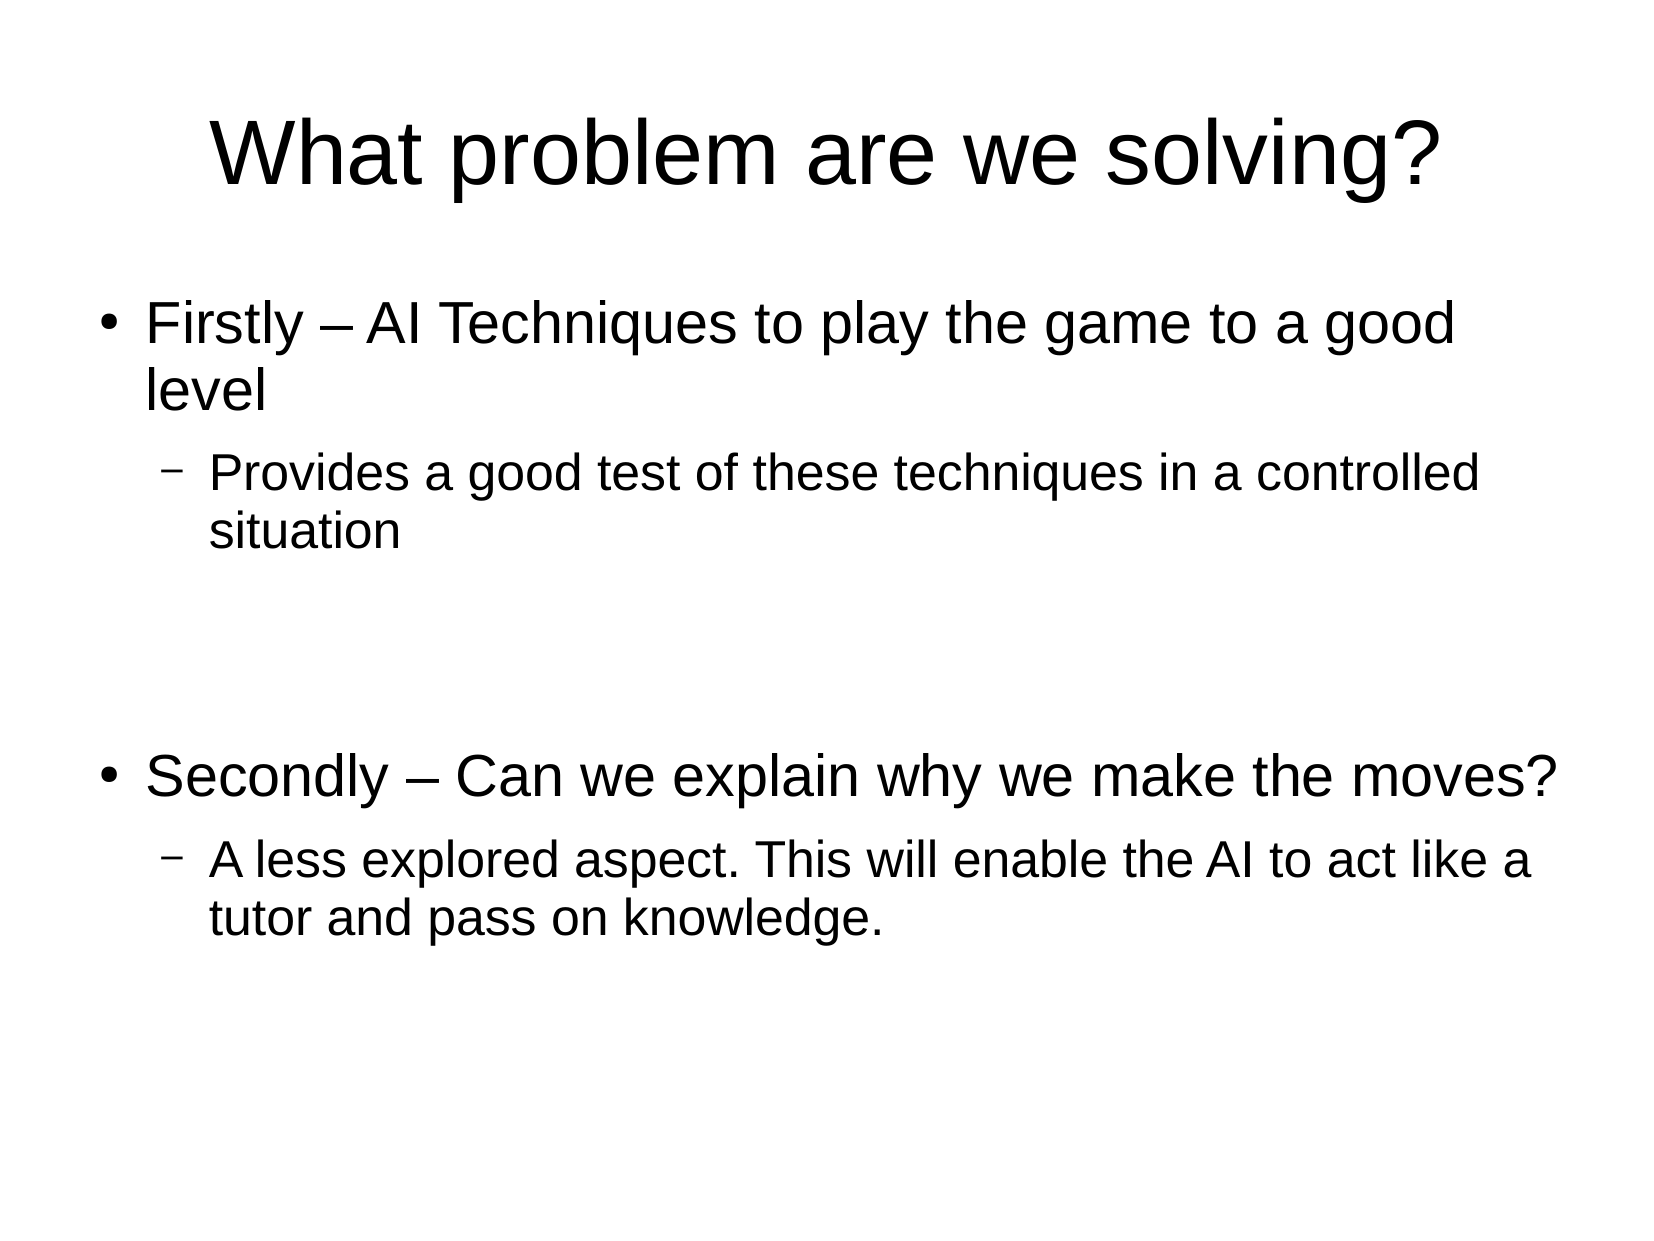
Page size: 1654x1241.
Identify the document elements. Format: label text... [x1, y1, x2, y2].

list Firstly – AI Techniques to play the game to a good level Provides a good test of these techniques in a controlled situation Secondly – Can we explain why we make the moves? A less explored aspect. This will enable the AI to act like a tutor and pass on knowledge. [82, 290, 1571, 1010]
title What problem are we solving? [82, 49, 1571, 257]
